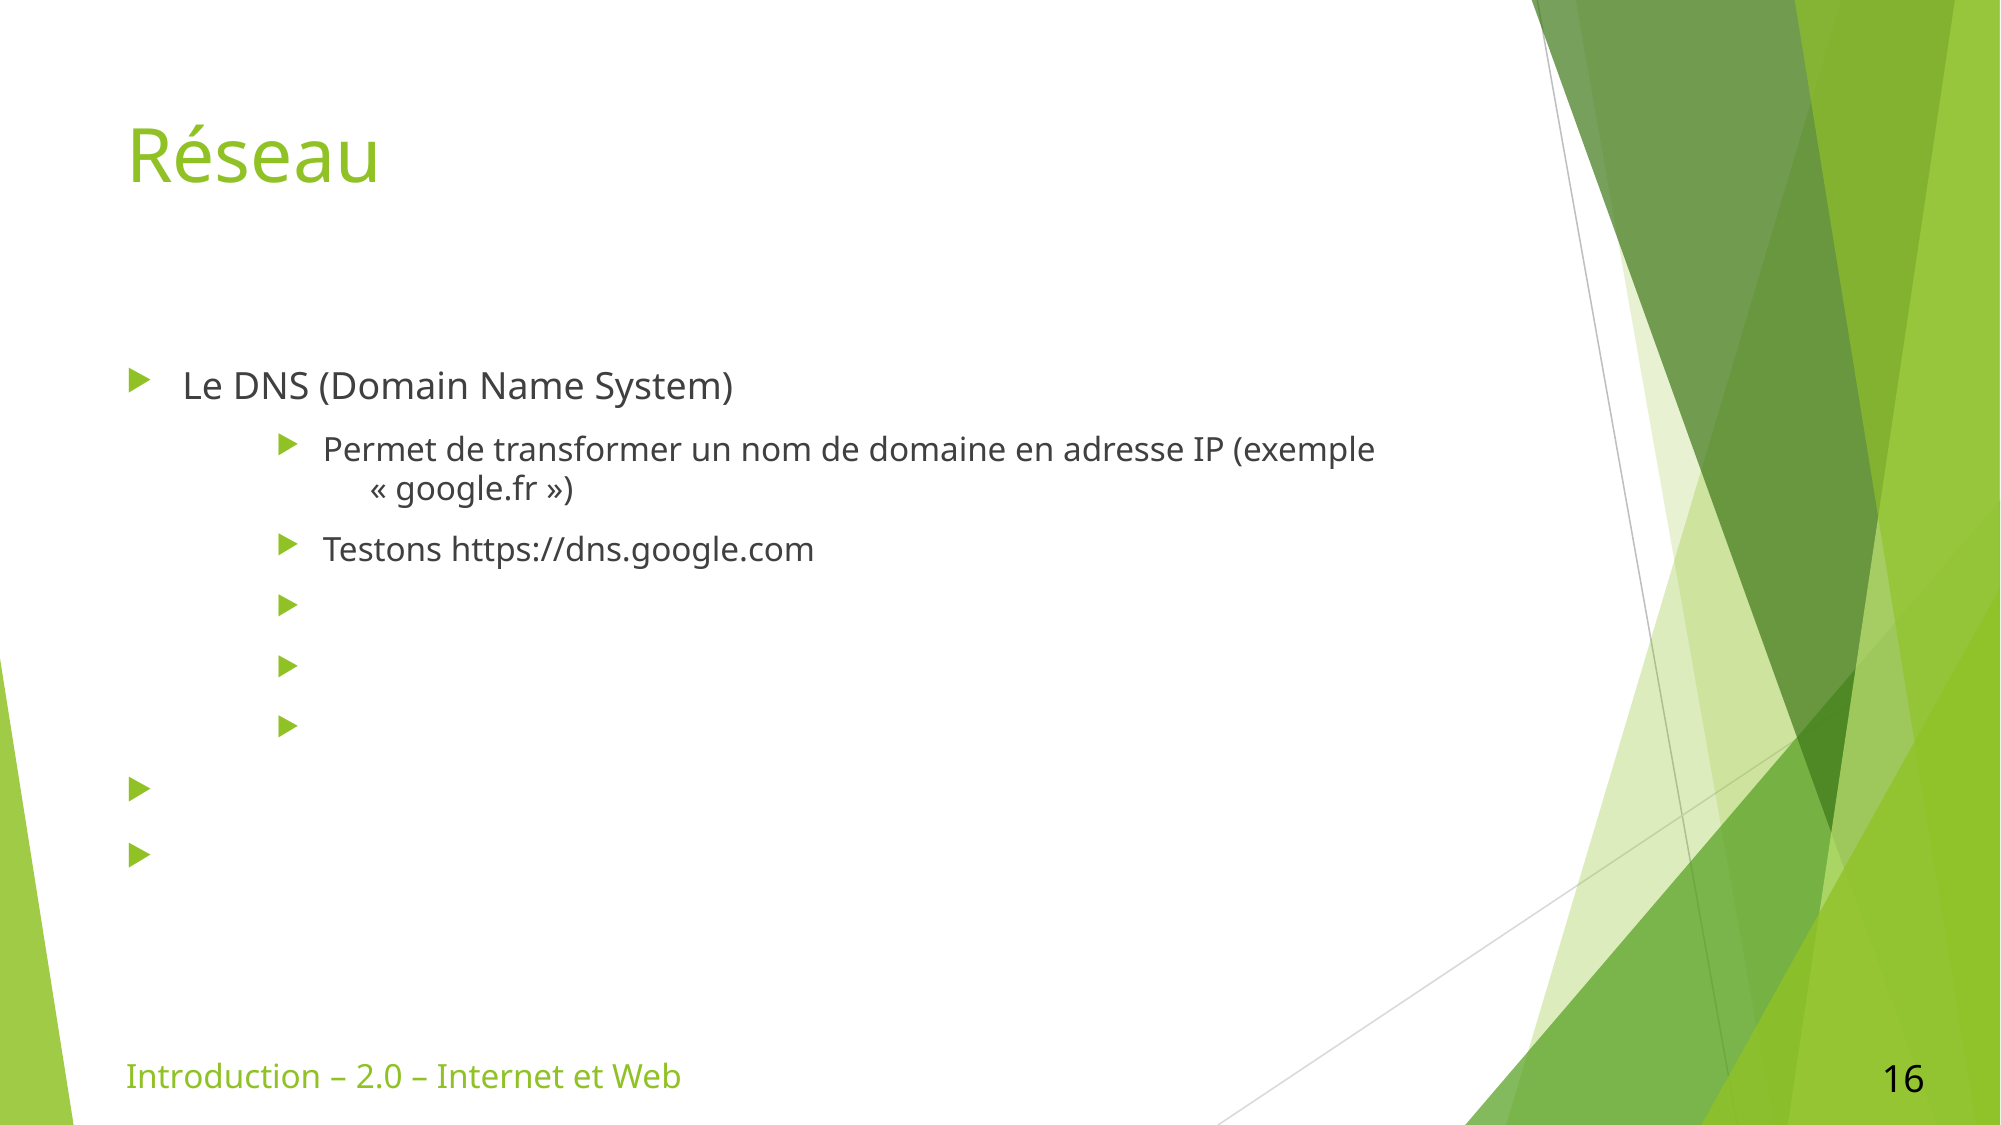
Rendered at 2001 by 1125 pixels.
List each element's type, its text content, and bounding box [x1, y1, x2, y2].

text_box Introduction – 2.0 – Internet et Web [111, 1047, 1094, 1109]
list Le DNS (Domain Name System) Permet de transformer un nom de domaine en adresse IP (exemple « google.fr ») Testons https://dns.google.com [111, 354, 1522, 992]
text_box [1866, 1047, 1979, 1108]
title Réseau [111, 99, 1522, 317]
